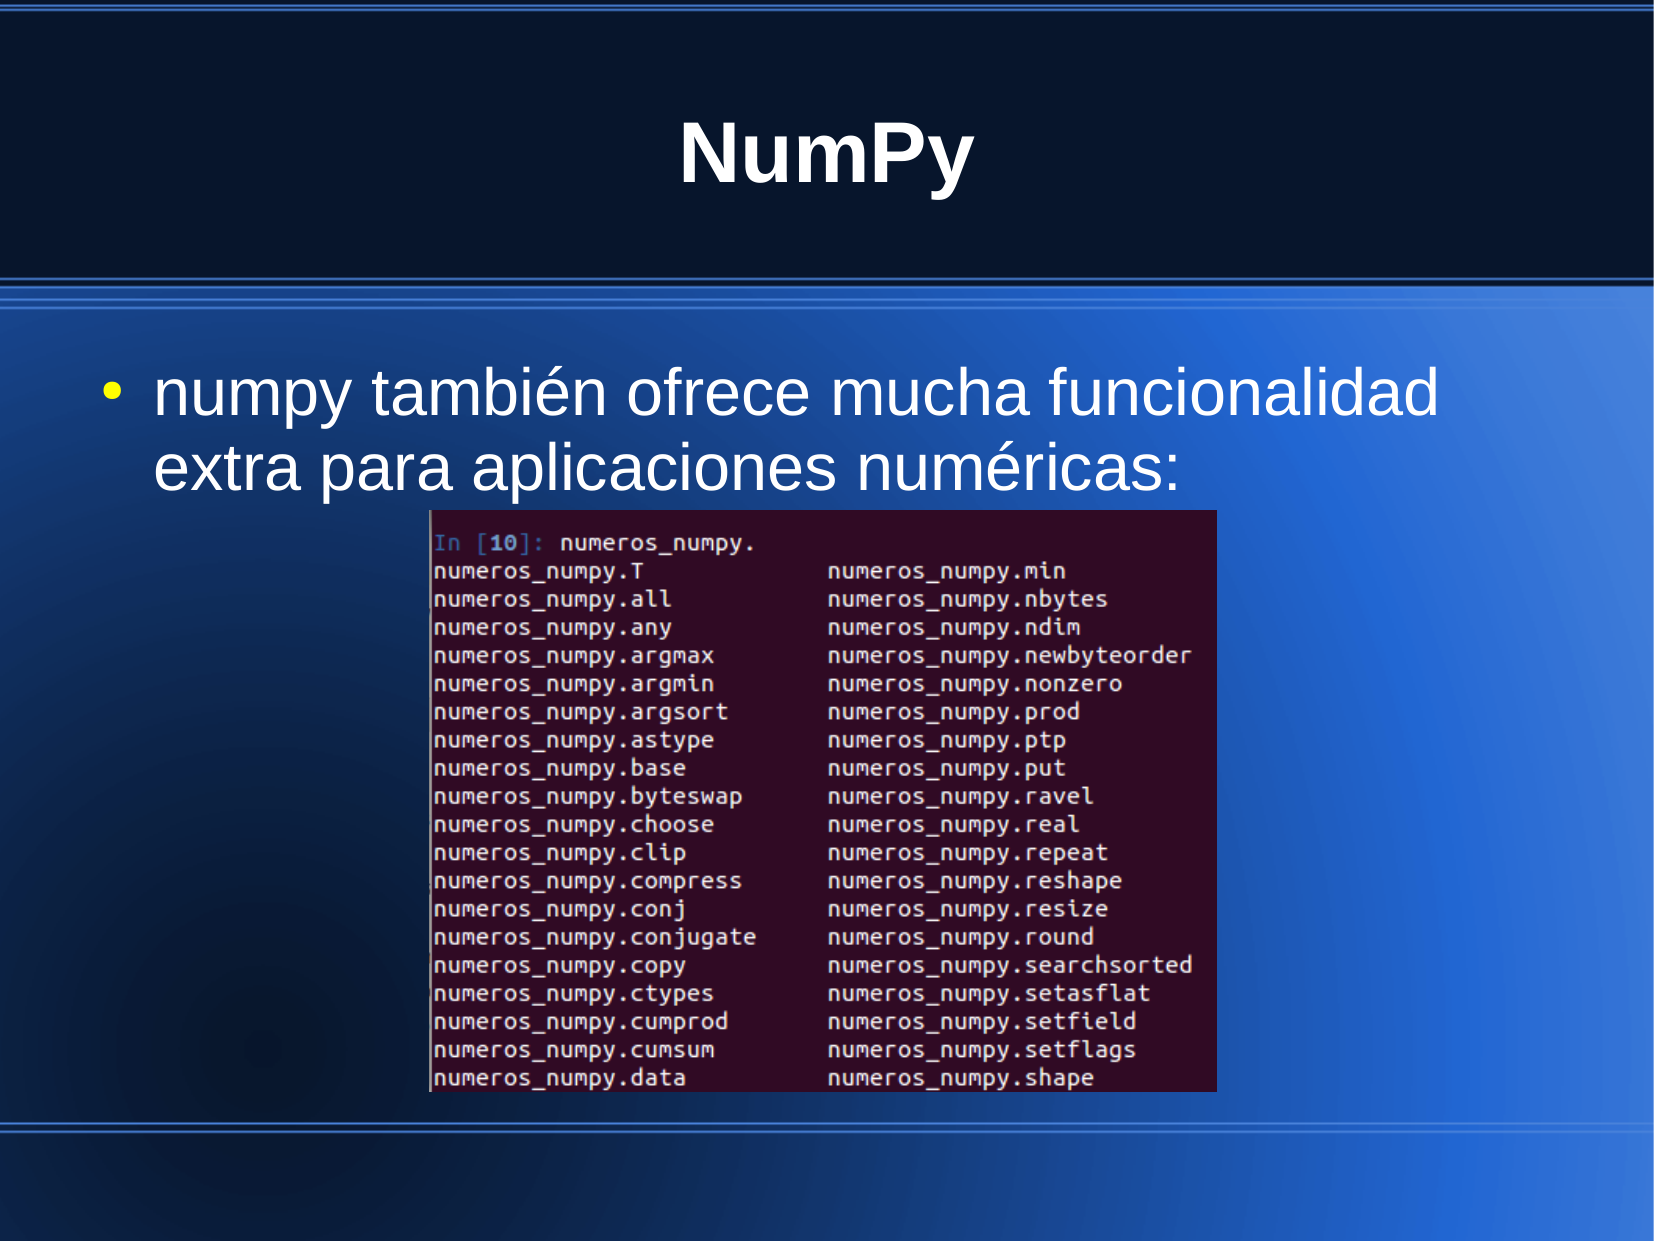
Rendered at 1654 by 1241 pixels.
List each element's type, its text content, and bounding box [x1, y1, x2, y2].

title NumPy [82, 49, 1571, 257]
picture [0, 0, 1654, 1241]
list numpy también ofrece mucha funcionalidad extra para aplicaciones numéricas: [82, 355, 1571, 1075]
